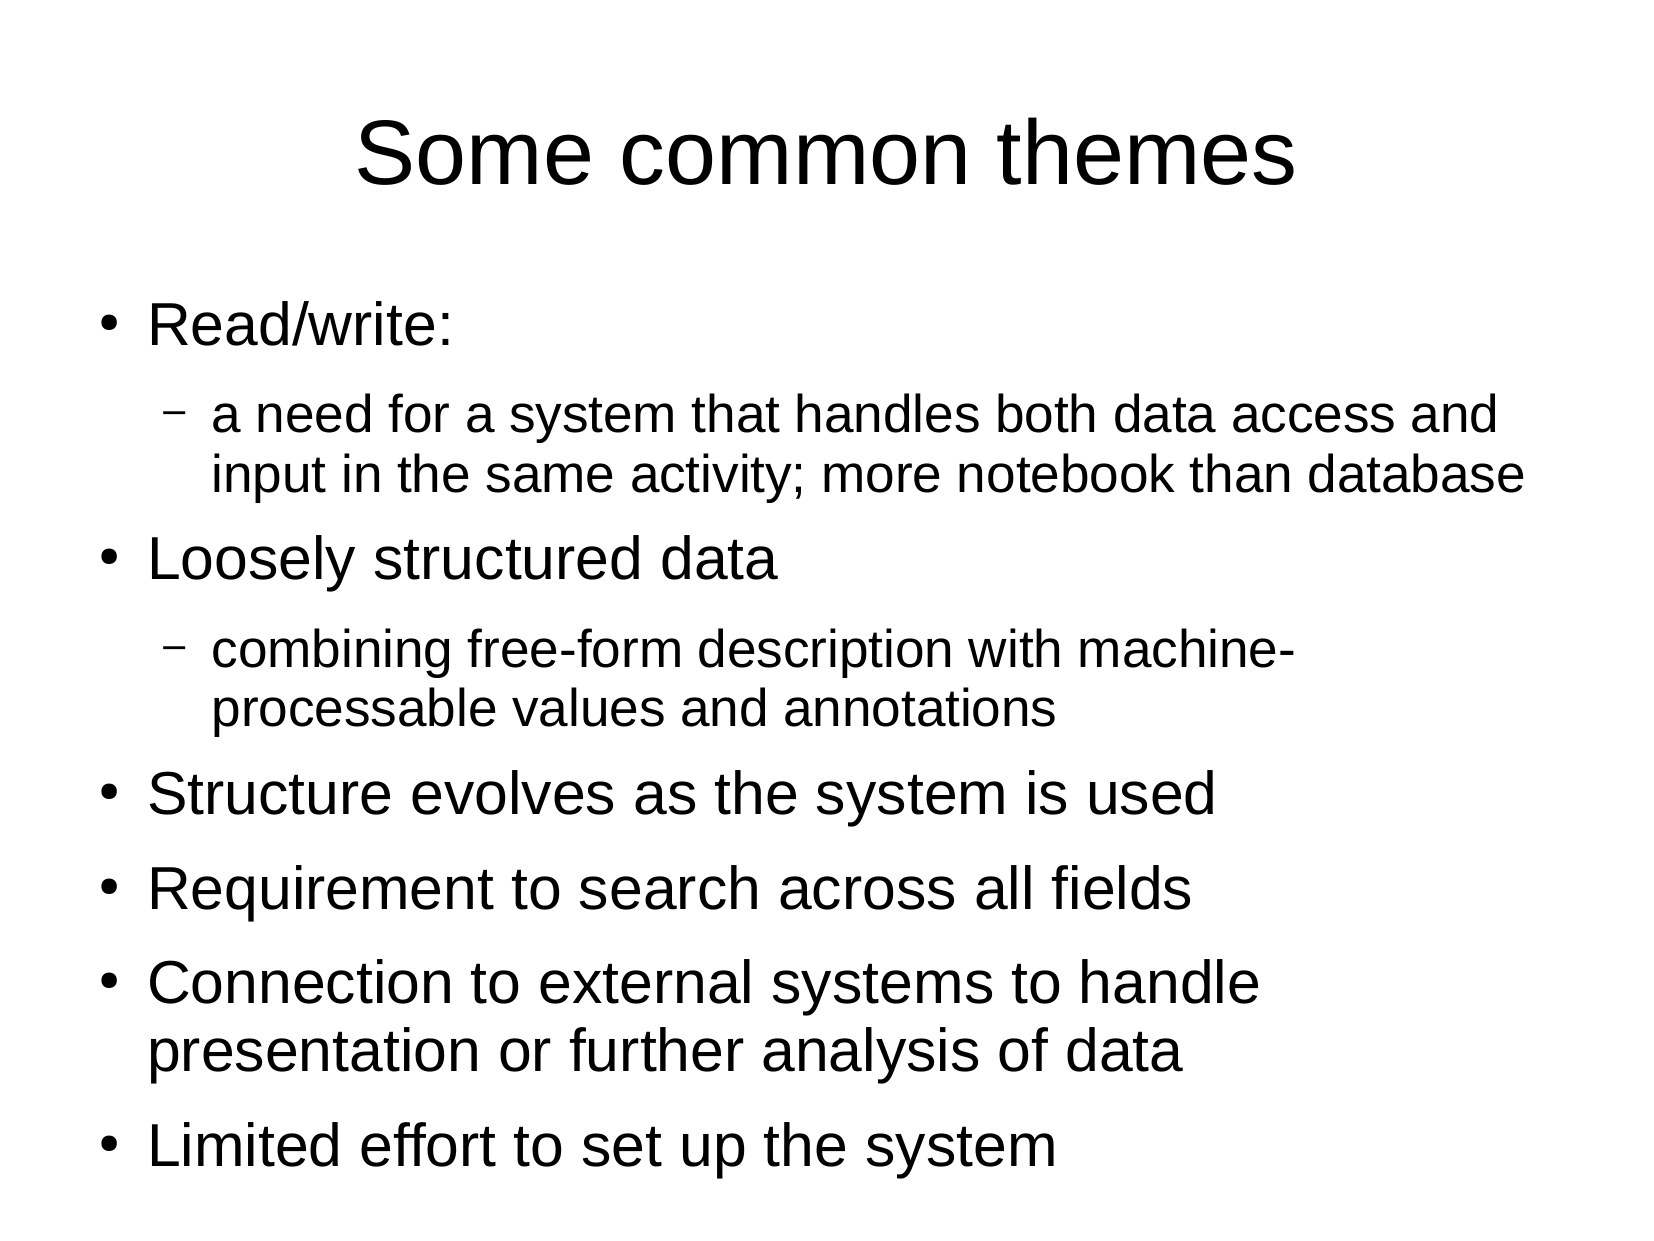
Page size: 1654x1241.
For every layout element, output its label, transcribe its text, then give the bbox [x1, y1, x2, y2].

list Read/write: a need for a system that handles both data access and input in the same activity; more notebook than database Loosely structured data combining free-form description with machine-processable values and annotations Structure evolves as the system is used Requirement to search across all fields Connection to external systems to handle presentation or further analysis of data Limited effort to set up the system [82, 290, 1538, 1193]
title Some common themes [82, 49, 1571, 257]
